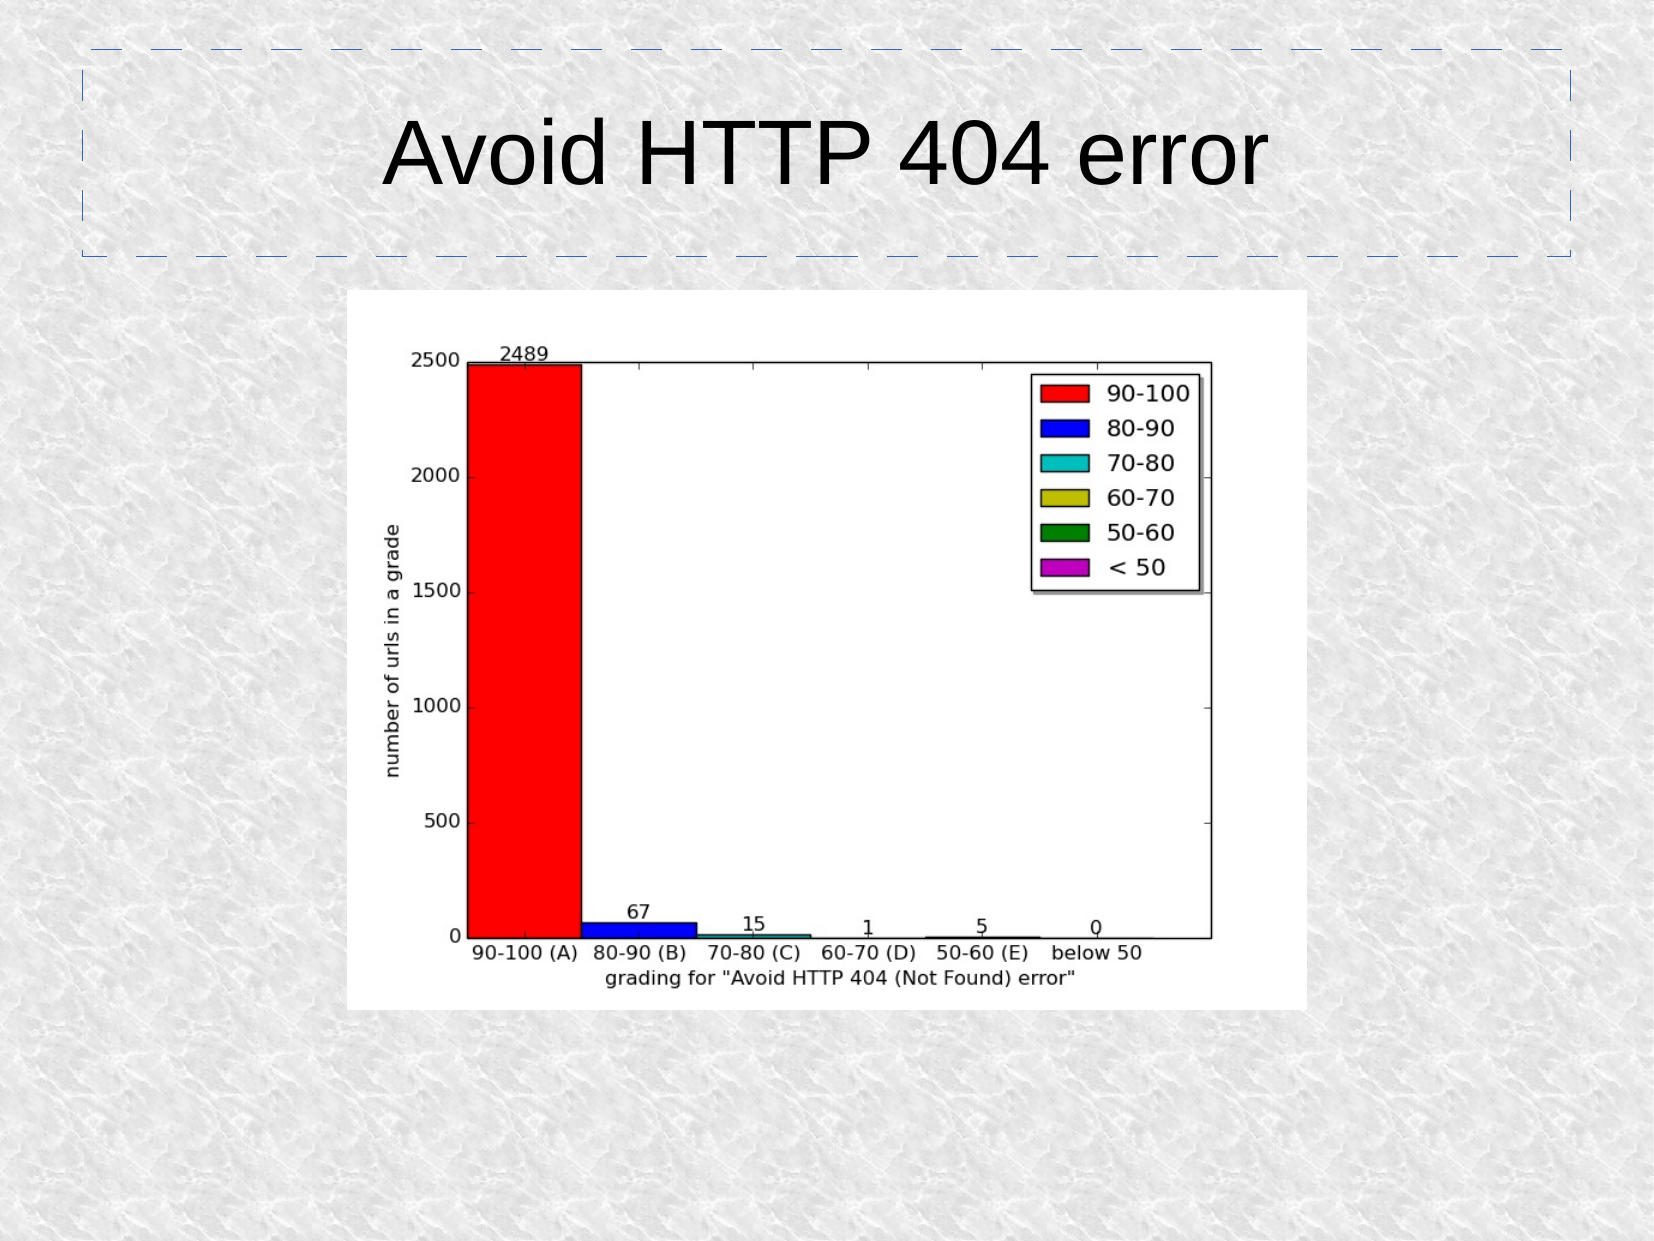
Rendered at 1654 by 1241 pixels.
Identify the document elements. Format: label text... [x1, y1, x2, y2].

picture [0, 0, 1654, 1241]
title Avoid HTTP 404 error [82, 49, 1571, 257]
